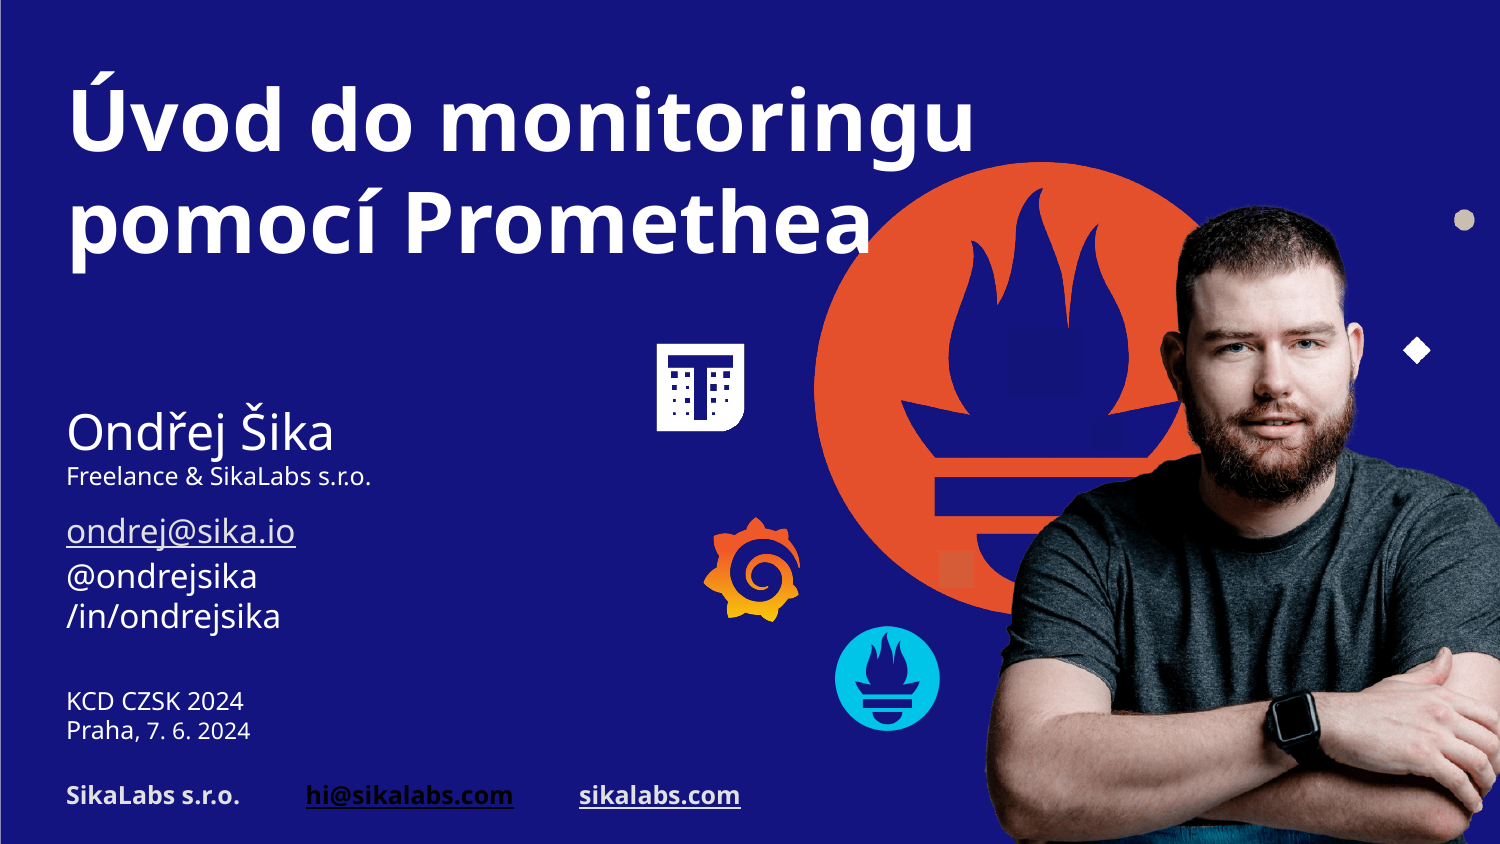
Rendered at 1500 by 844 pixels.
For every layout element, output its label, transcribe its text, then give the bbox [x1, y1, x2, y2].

title Úvod do monitoringu pomocí Promethea [51, 50, 1449, 459]
picture [0, 0, 1500, 844]
subtitle Ondřej Šika Freelance & SikaLabs s.r.o. ondrej@sika.io @ondrejsika /in/ondrejsika KCD CZSK 2024 Praha, 7. 6. 2024 [51, 495, 948, 760]
